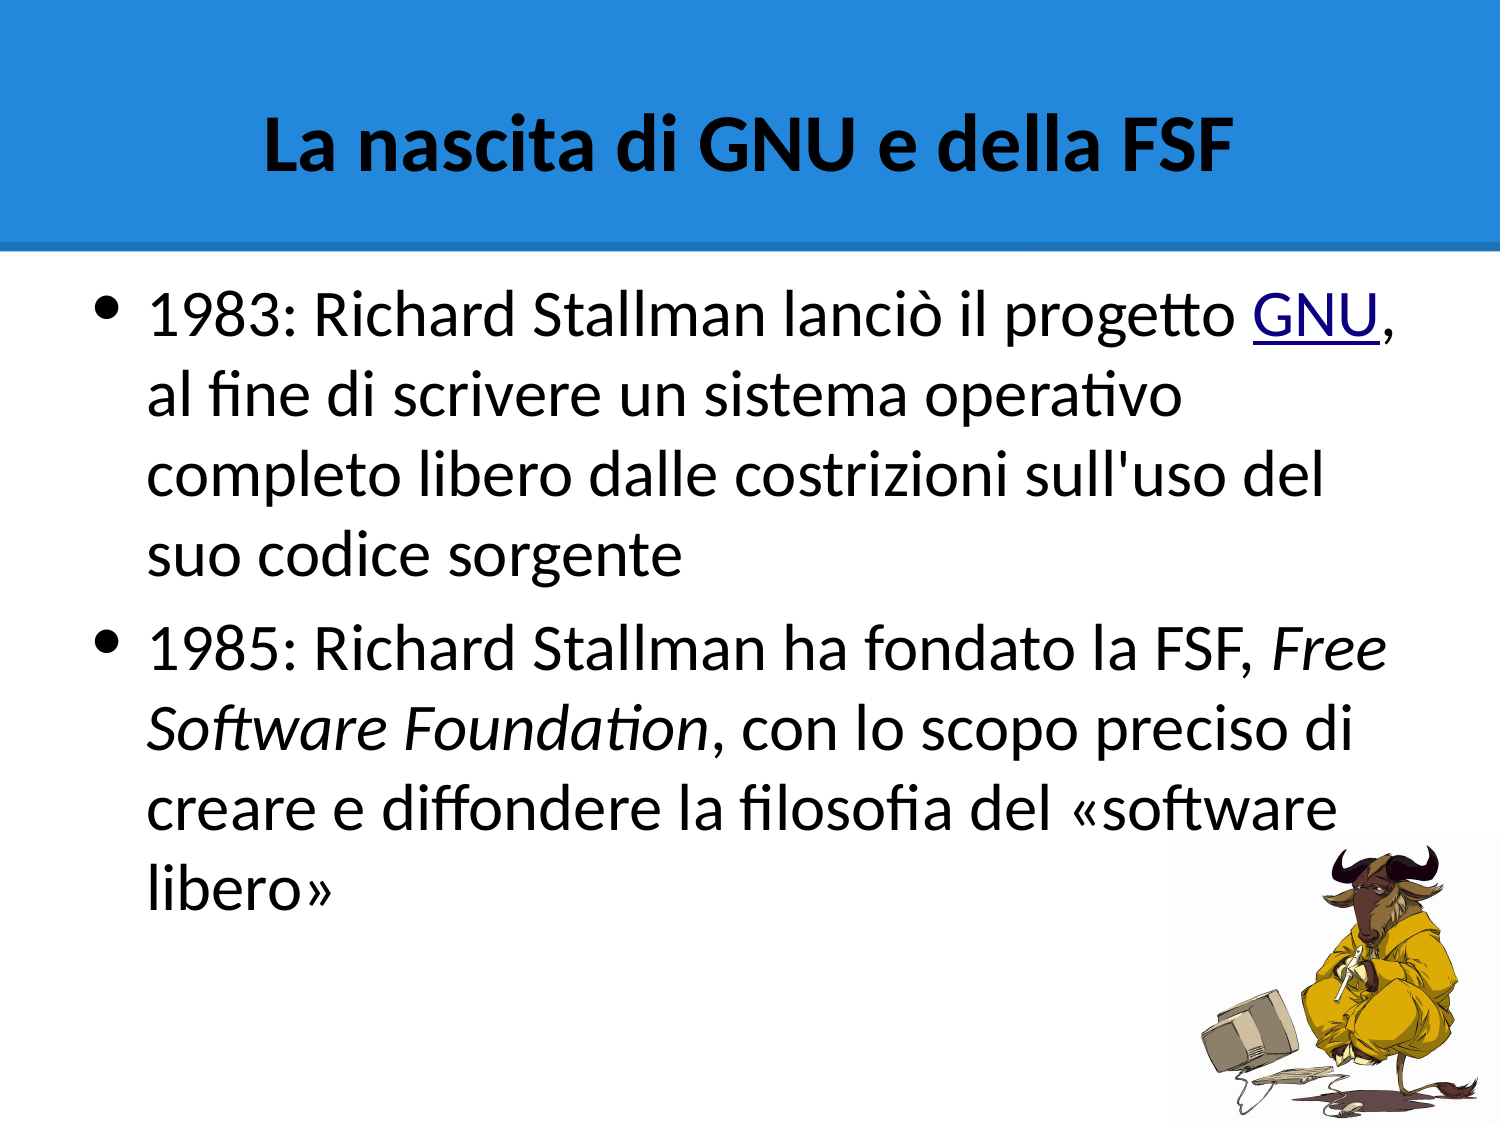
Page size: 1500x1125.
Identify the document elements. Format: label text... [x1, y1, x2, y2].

list 1983: Richard Stallman lanciò il progetto GNU, al fine di scrivere un sistema operativo completo libero dalle costrizioni sull'uso del suo codice sorgente 1985: Richard Stallman ha fondato la FSF, Free Software Foundation, con lo scopo preciso di creare e diffondere la filosofia del «software libero» [75, 262, 1425, 1078]
picture [1170, 838, 1500, 1125]
title La nascita di GNU e della FSF [75, 45, 1425, 233]
